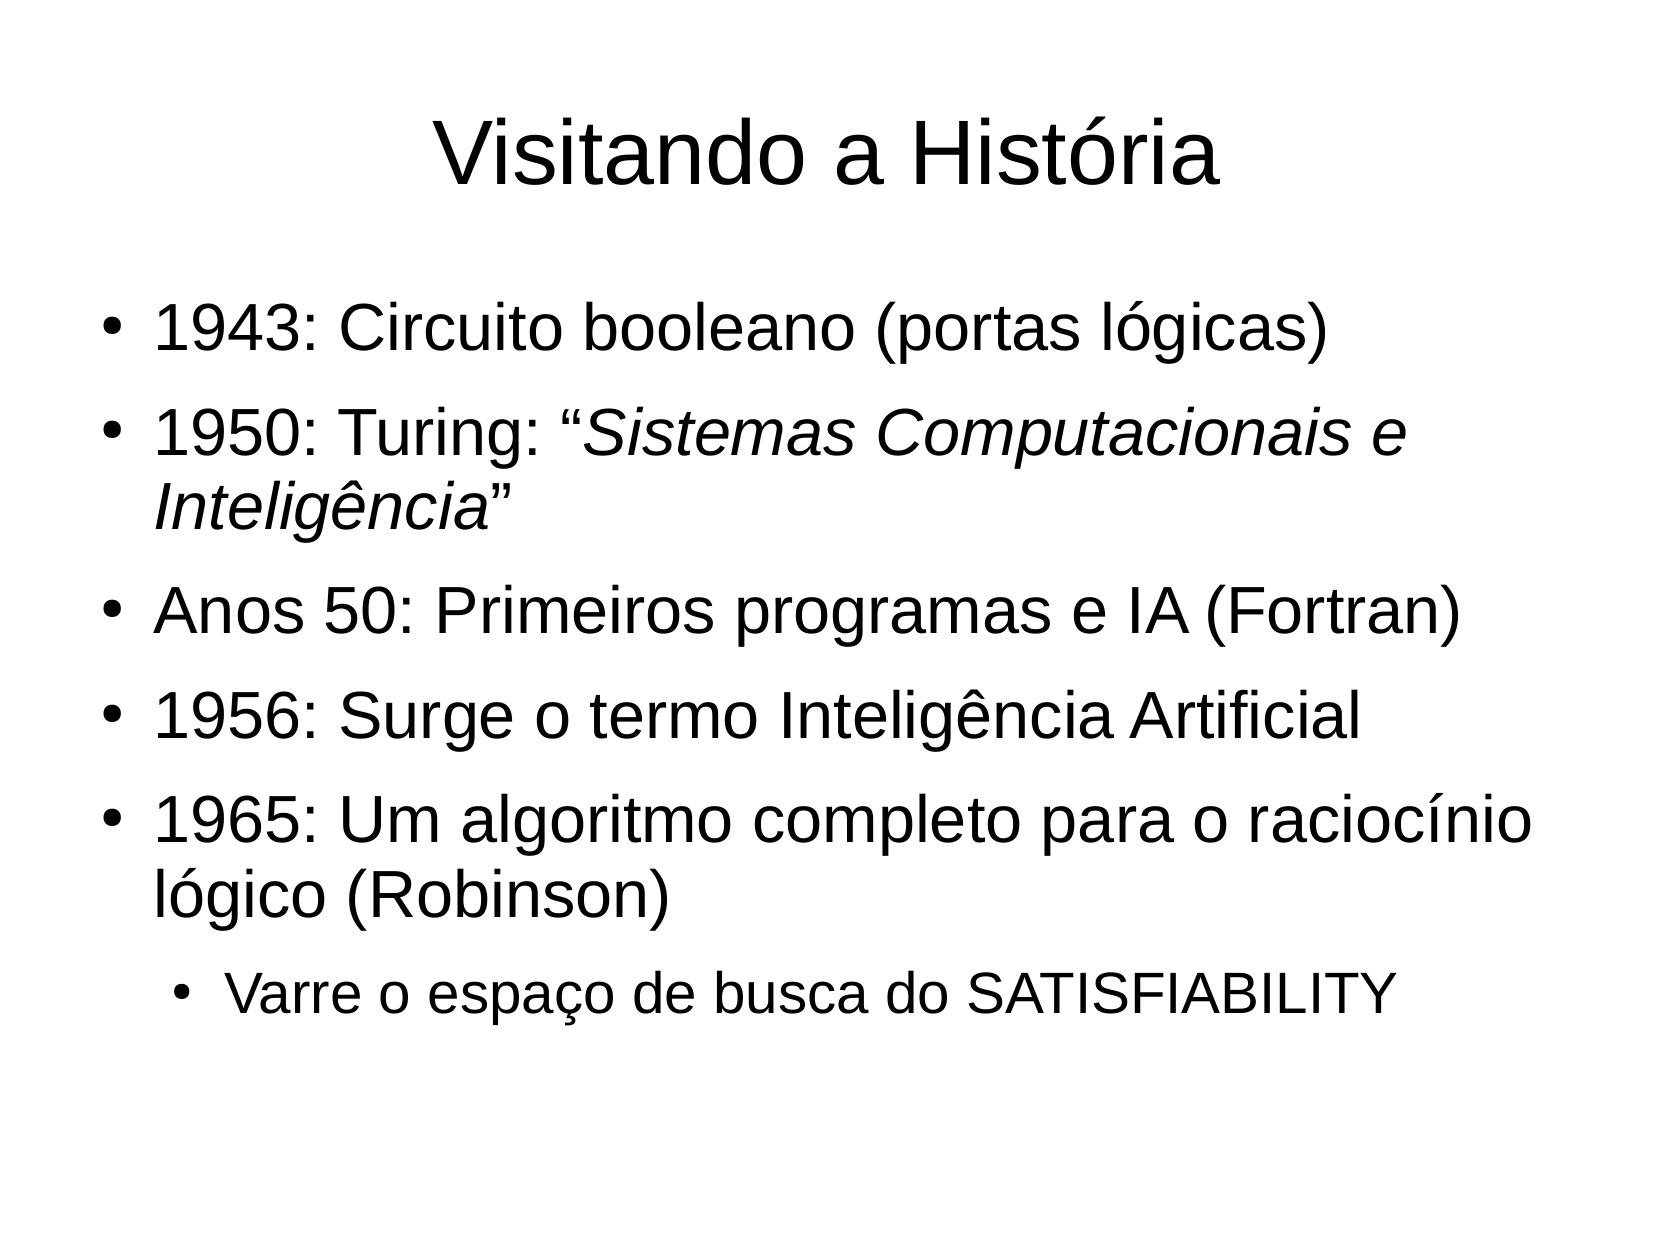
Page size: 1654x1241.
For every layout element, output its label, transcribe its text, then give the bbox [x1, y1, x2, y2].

list 1943: Circuito booleano (portas lógicas) 1950: Turing: “Sistemas Computacionais e Inteligência” Anos 50: Primeiros programas e IA (Fortran) 1956: Surge o termo Inteligência Artificial 1965: Um algoritmo completo para o raciocínio lógico (Robinson) Varre o espaço de busca do SATISFIABILITY [82, 290, 1571, 1109]
title Visitando a História [82, 49, 1571, 257]
